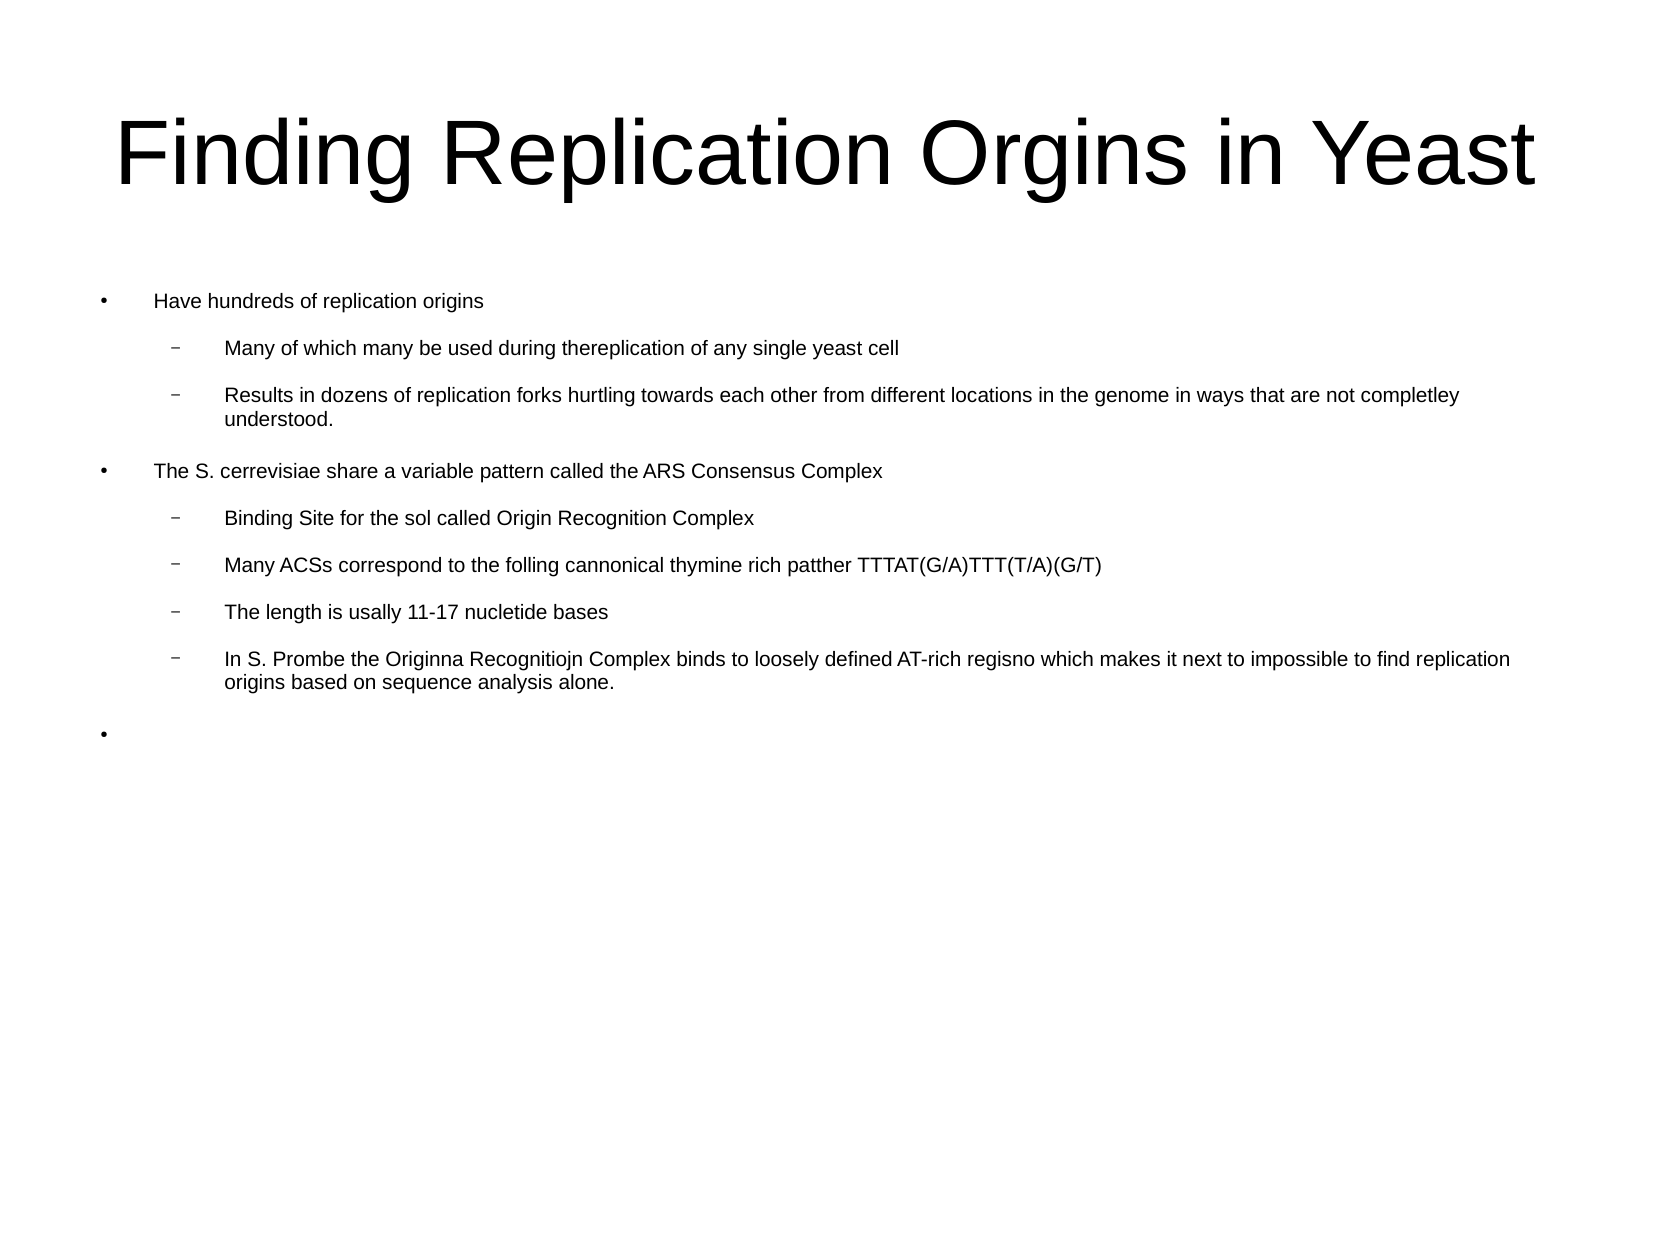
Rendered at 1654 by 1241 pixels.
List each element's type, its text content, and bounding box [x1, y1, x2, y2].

title Finding Replication Orgins in Yeast [82, 49, 1571, 257]
list Have hundreds of replication origins Many of which many be used during thereplication of any single yeast cell Results in dozens of replication forks hurtling towards each other from different locations in the genome in ways that are not completley understood. The S. cerrevisiae share a variable pattern called the ARS Consensus Complex Binding Site for the sol called Origin Recognition Complex Many ACSs correspond to the folling cannonical thymine rich patther TTTAT(G/A)TTT(T/A)(G/T) The length is usally 11-17 nucletide bases In S. Prombe the Originna Recognitiojn Complex binds to loosely defined AT-rich regisno which makes it next to impossible to find replication origins based on sequence analysis alone. [82, 290, 1571, 1229]
